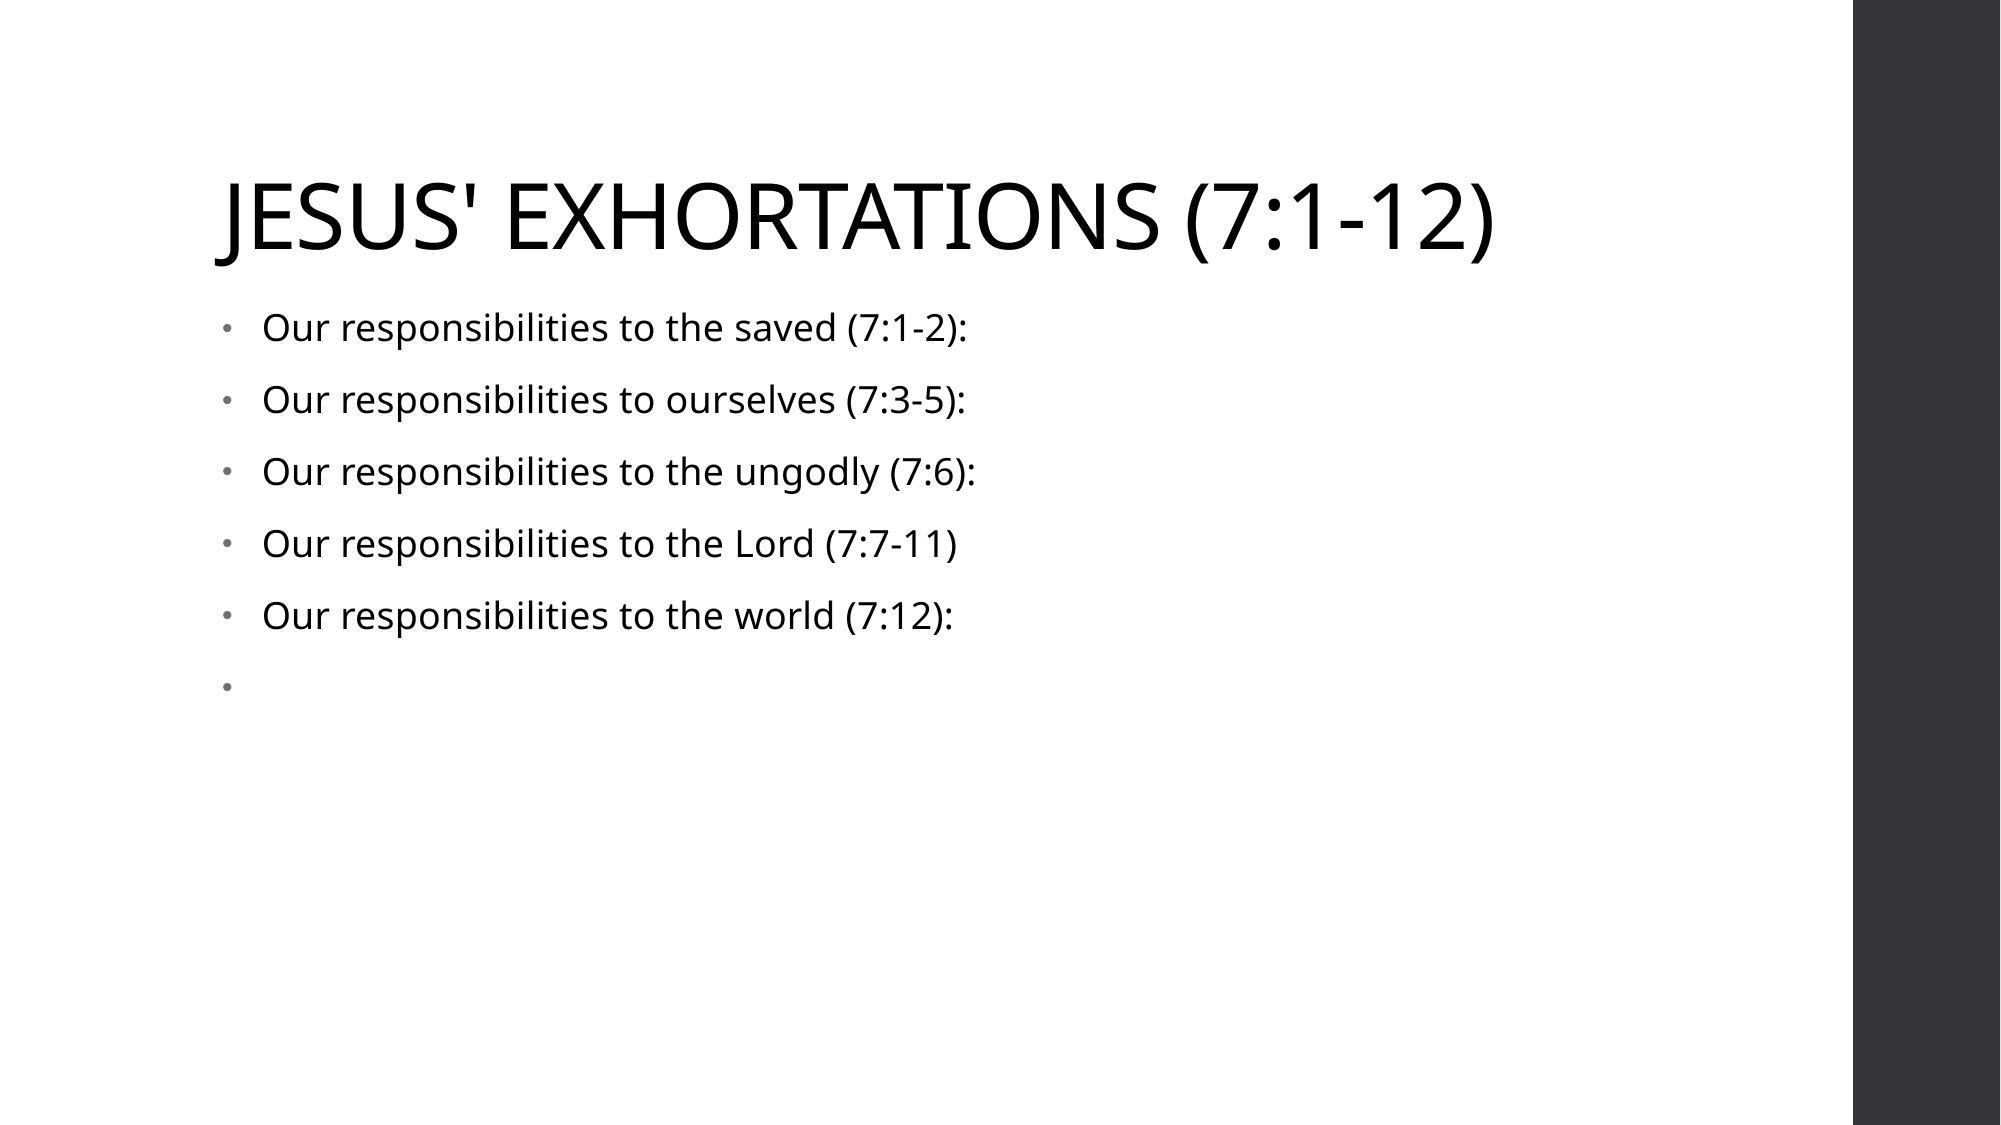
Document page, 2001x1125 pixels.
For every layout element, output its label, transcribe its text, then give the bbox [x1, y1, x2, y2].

list Our responsibilities to the saved (7:1-2): Our responsibilities to ourselves (7:3-5): Our responsibilities to the ungodly (7:6): Our responsibilities to the Lord (7:7-11) Our responsibilities to the world (7:12): [206, 299, 1617, 1014]
title JESUS' EXHORTATIONS (7:1-12) [206, 60, 1797, 278]
